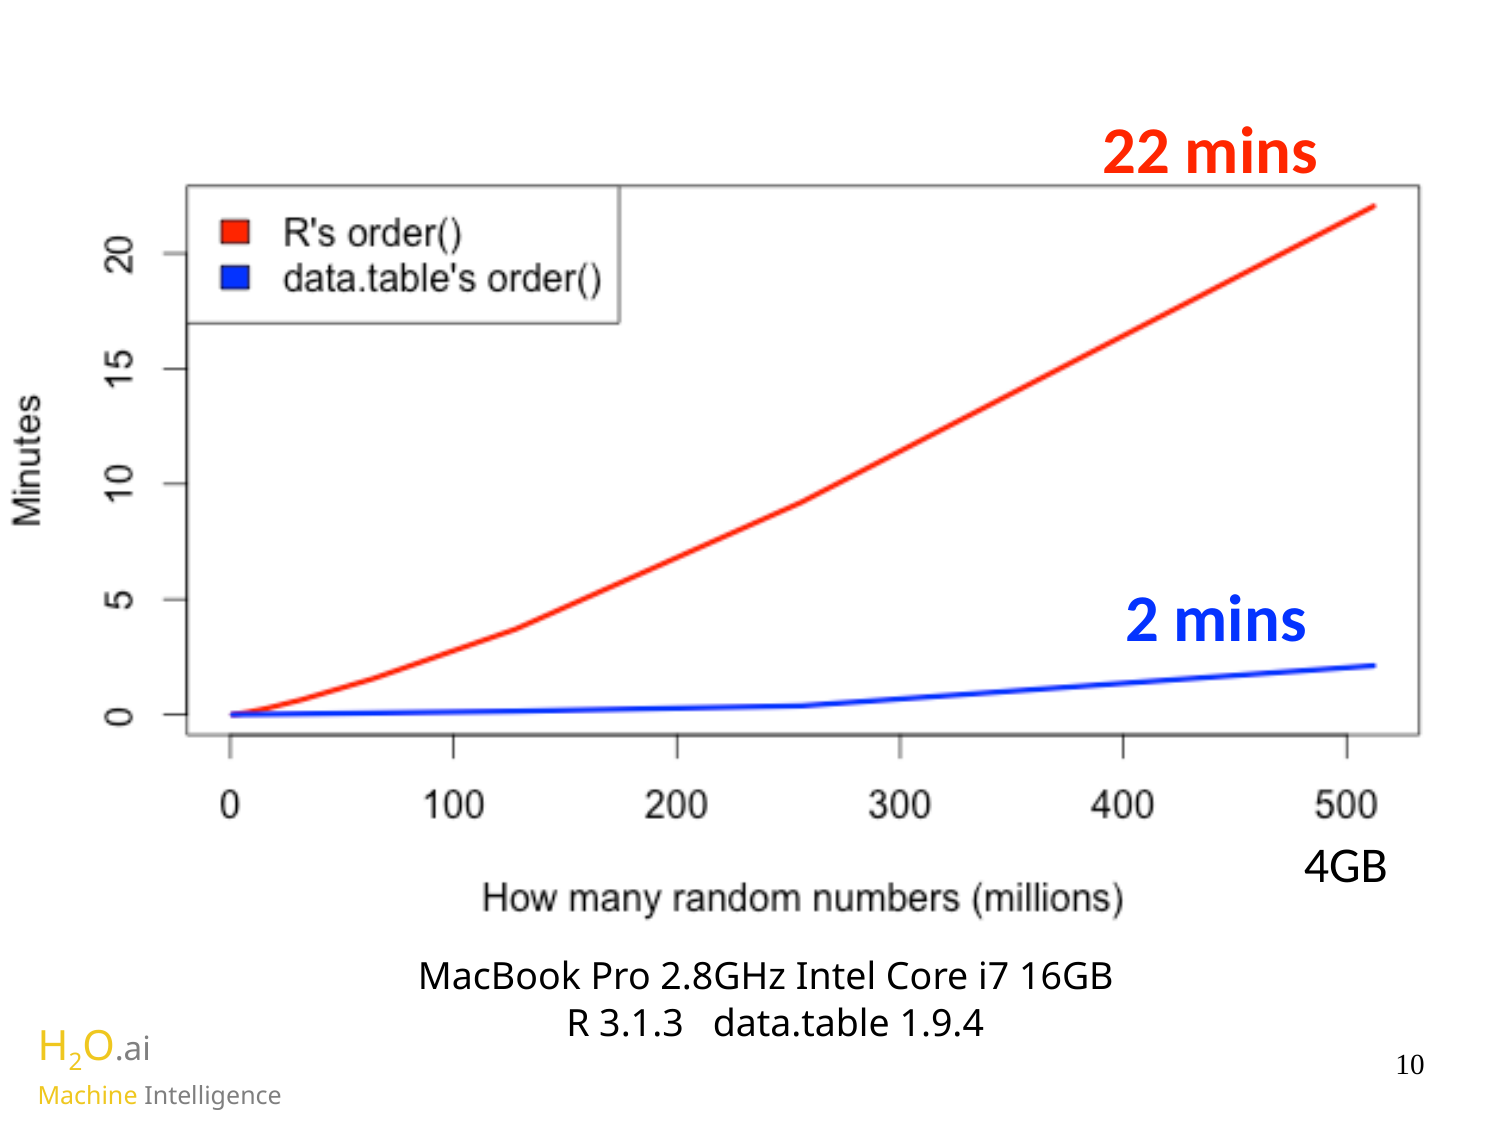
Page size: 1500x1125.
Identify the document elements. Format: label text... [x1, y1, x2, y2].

text_box 4GB [1296, 824, 1396, 900]
text_box MacBook Pro 2.8GHz Intel Core i7 16GB [410, 944, 1249, 1005]
text_box 22 mins [1094, 99, 1431, 195]
picture [5, 152, 1435, 934]
text_box R 3.1.3 data.table 1.9.4 [566, 998, 1172, 1044]
text_box 2 mins [1125, 575, 1418, 656]
